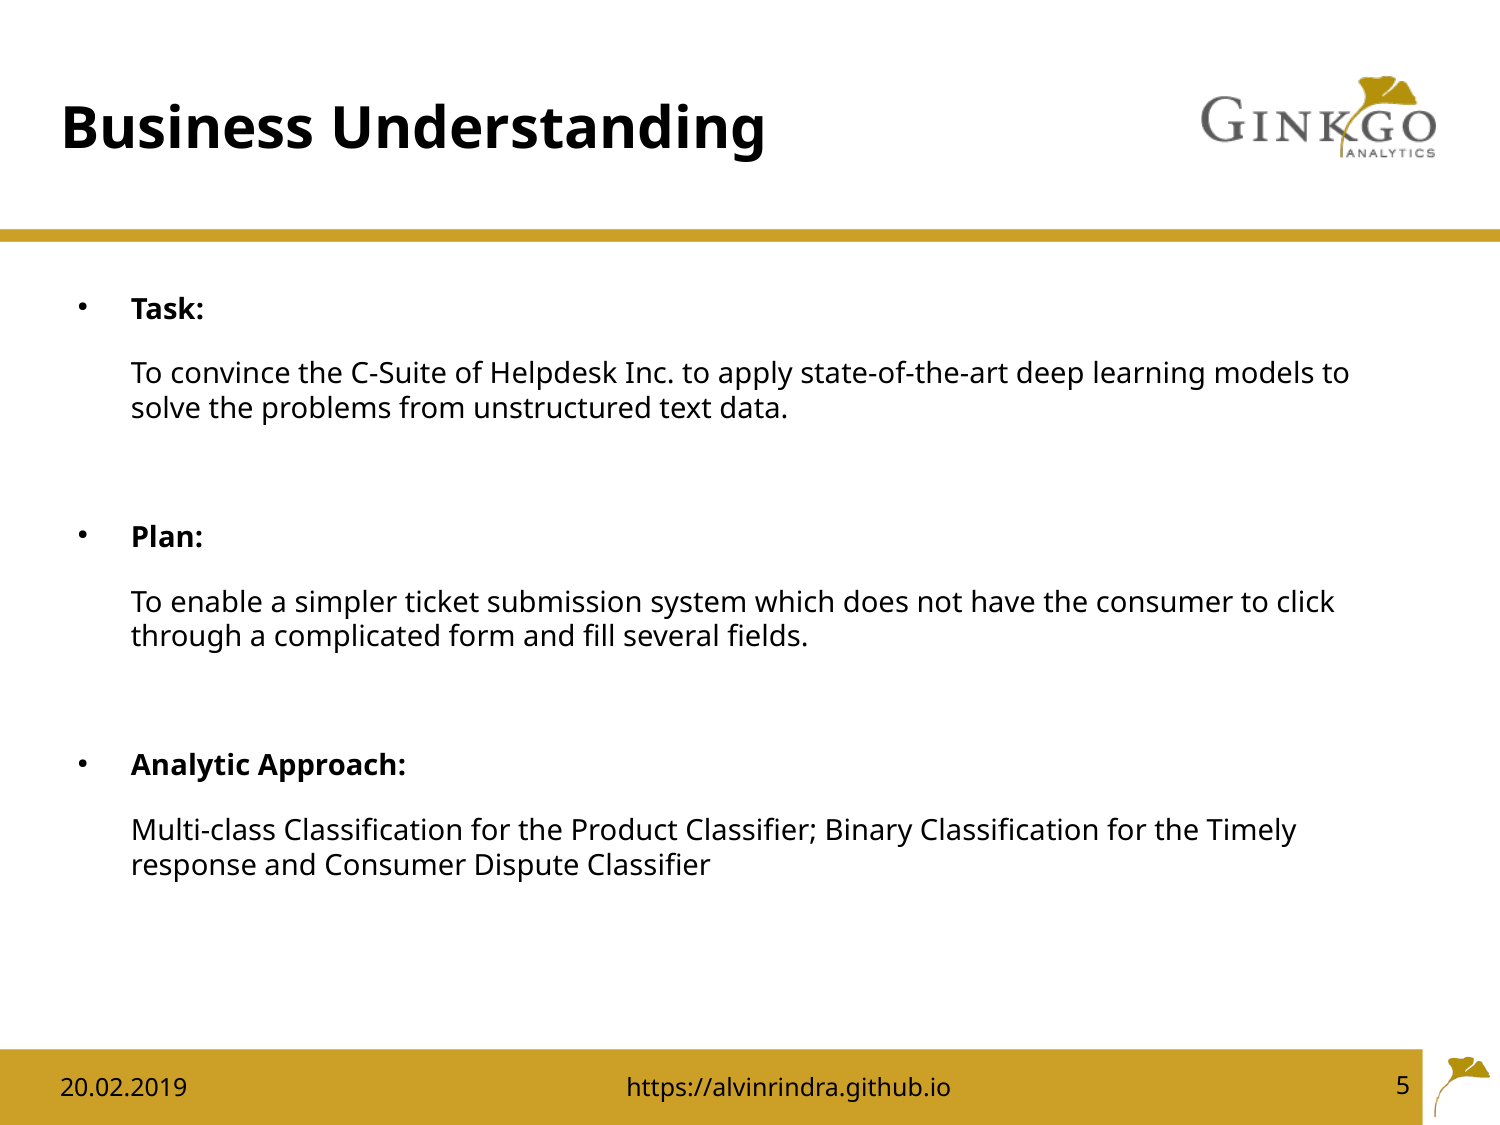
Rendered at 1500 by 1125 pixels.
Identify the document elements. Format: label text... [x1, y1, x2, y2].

text_box https://alvinrindra.github.io [266, 1056, 993, 1117]
list Business Understanding [60, 90, 1054, 274]
picture [0, 0, 1500, 1125]
text_box 20.02.2019 [60, 1056, 266, 1117]
list Task: To convince the C-Suite of Helpdesk Inc. to apply state-of-the-art deep learning models to solve the problems from unstructured text data. Plan: To enable a simpler ticket submission system which does not have the consumer to click through a complicated form and fill several fields. Analytic Approach: Multi-class Classification for the Product Classifier; Binary Classification for the Timely response and Consumer Dispute Classifier [60, 289, 1425, 1081]
text_box <number> [1196, 1056, 1425, 1117]
